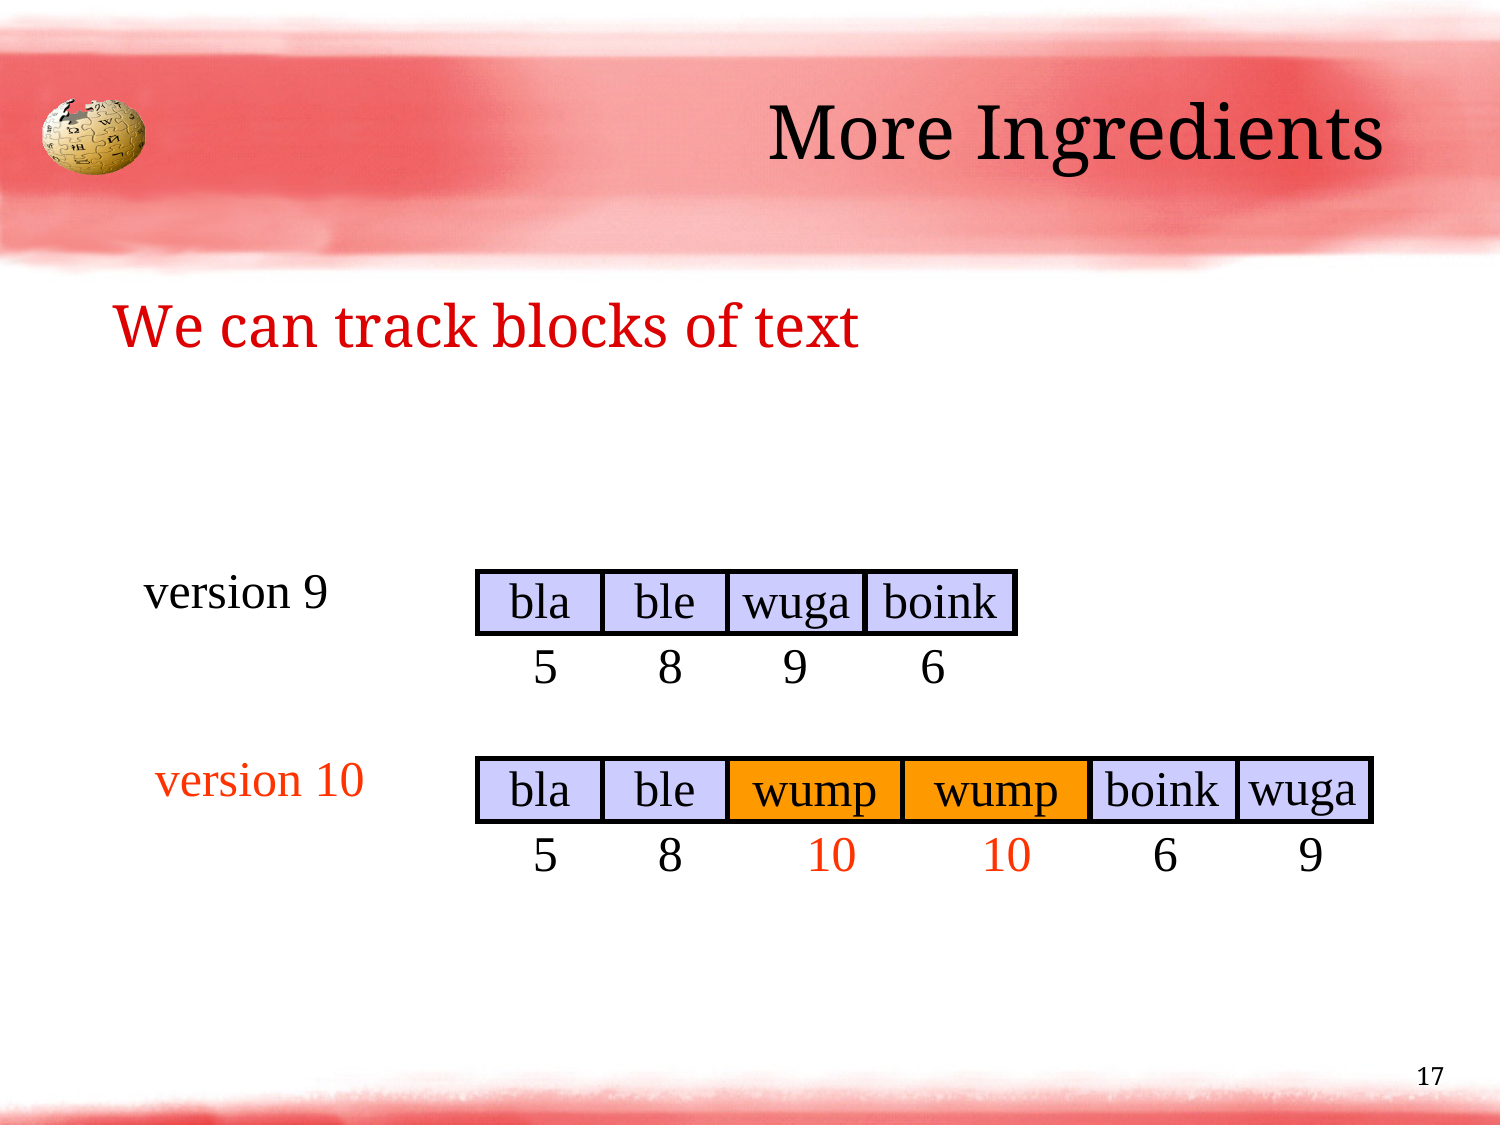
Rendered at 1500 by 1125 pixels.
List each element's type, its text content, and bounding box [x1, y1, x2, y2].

text_box 6 [1138, 821, 1193, 890]
text_box version 9 [128, 558, 344, 628]
text_box 8 [643, 821, 698, 890]
text_box 8 [643, 633, 698, 703]
text_box 10 [791, 821, 872, 890]
list We can track blocks of text [112, 287, 1387, 1035]
text_box boink [1091, 758, 1238, 822]
text_box boink [865, 571, 1016, 634]
text_box bla [477, 571, 602, 634]
text_box version 10 [140, 746, 380, 815]
text_box ble [602, 758, 727, 822]
picture [0, 0, 1500, 1125]
title More Ingredients [112, 44, 1387, 217]
text_box 10 [966, 821, 1047, 890]
text_box 9 [768, 633, 823, 703]
text_box 9 [1284, 821, 1339, 890]
text_box 6 [905, 633, 961, 703]
text_box 5 [518, 821, 573, 890]
text_box wuga [1238, 758, 1372, 822]
text_box 5 [518, 633, 573, 703]
text_box ble [602, 571, 727, 634]
text_box wump [902, 758, 1091, 822]
text_box wuga [727, 571, 865, 634]
text_box bla [477, 758, 602, 822]
text_box wump [727, 758, 902, 822]
